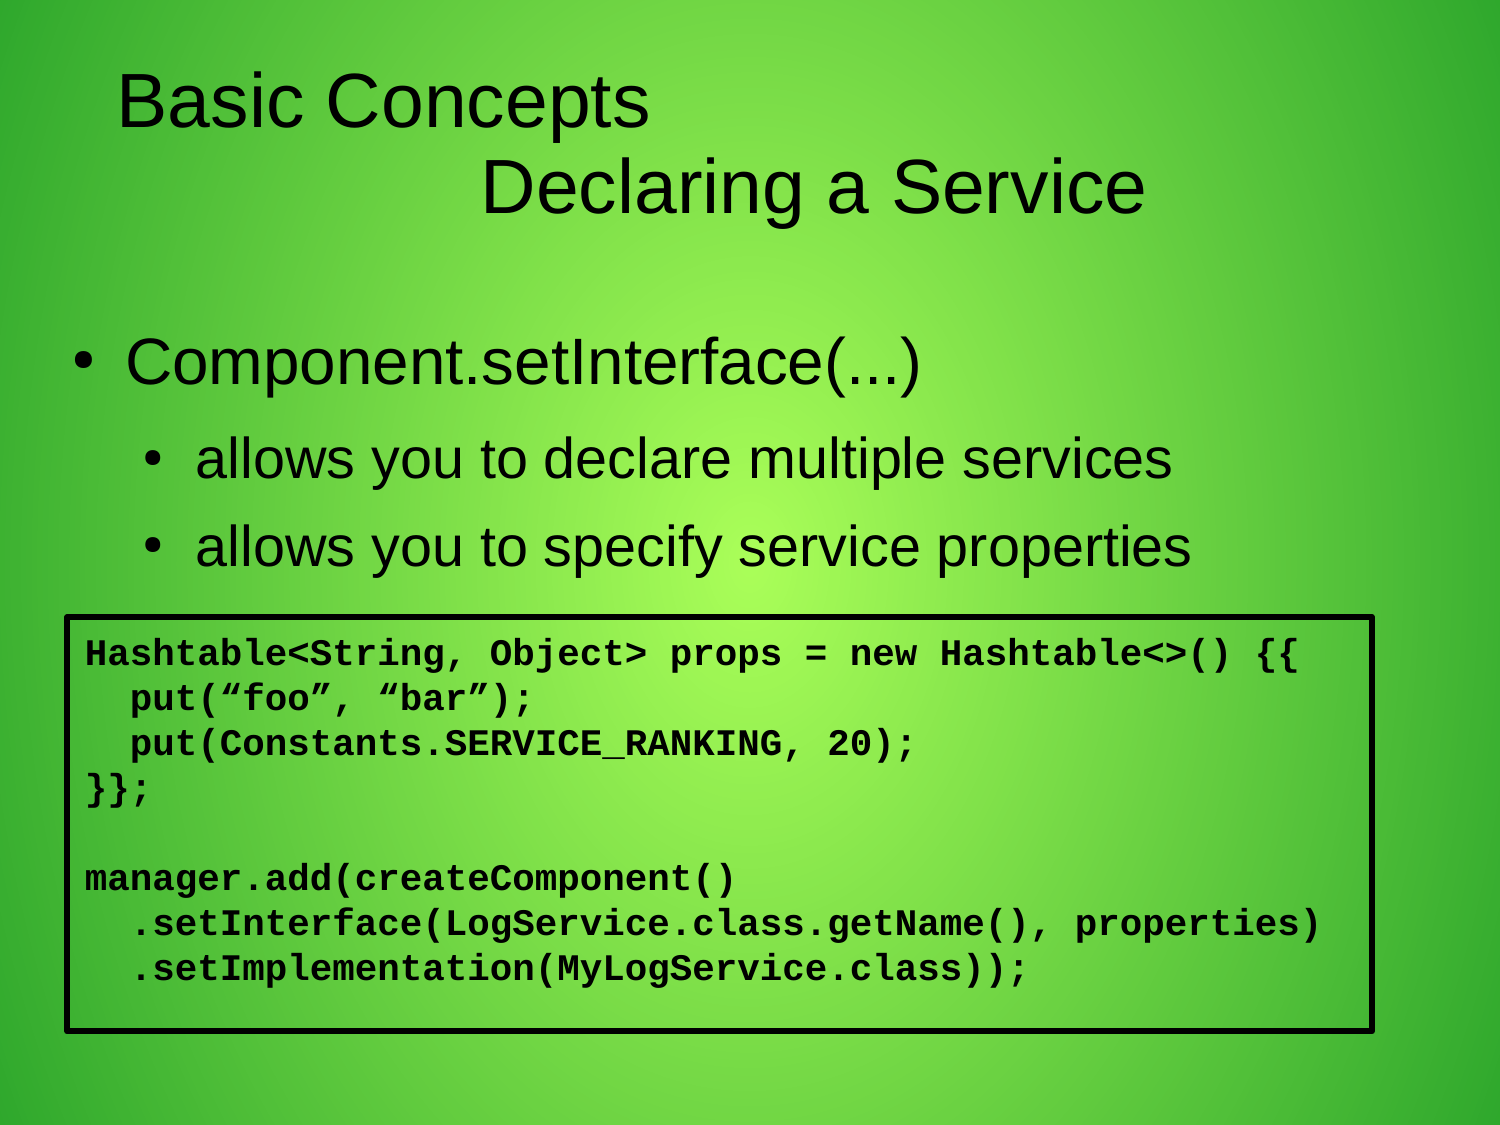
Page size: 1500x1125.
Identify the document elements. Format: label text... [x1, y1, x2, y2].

list Component.setInterface(...) allows you to declare multiple services allows you to specify service properties [54, 324, 1425, 557]
text_box Hashtable<String, Object> props = new Hashtable<>() {{ put(“foo”, “bar”); put(Constants.SERVICE_RANKING, 20); }}; manager.add(createComponent() .setInterface(LogService.class.getName(), properties) .setImplementation(MyLogService.class)); [67, 617, 1372, 1032]
title Basic Concepts Declaring a Service [112, 49, 1388, 238]
